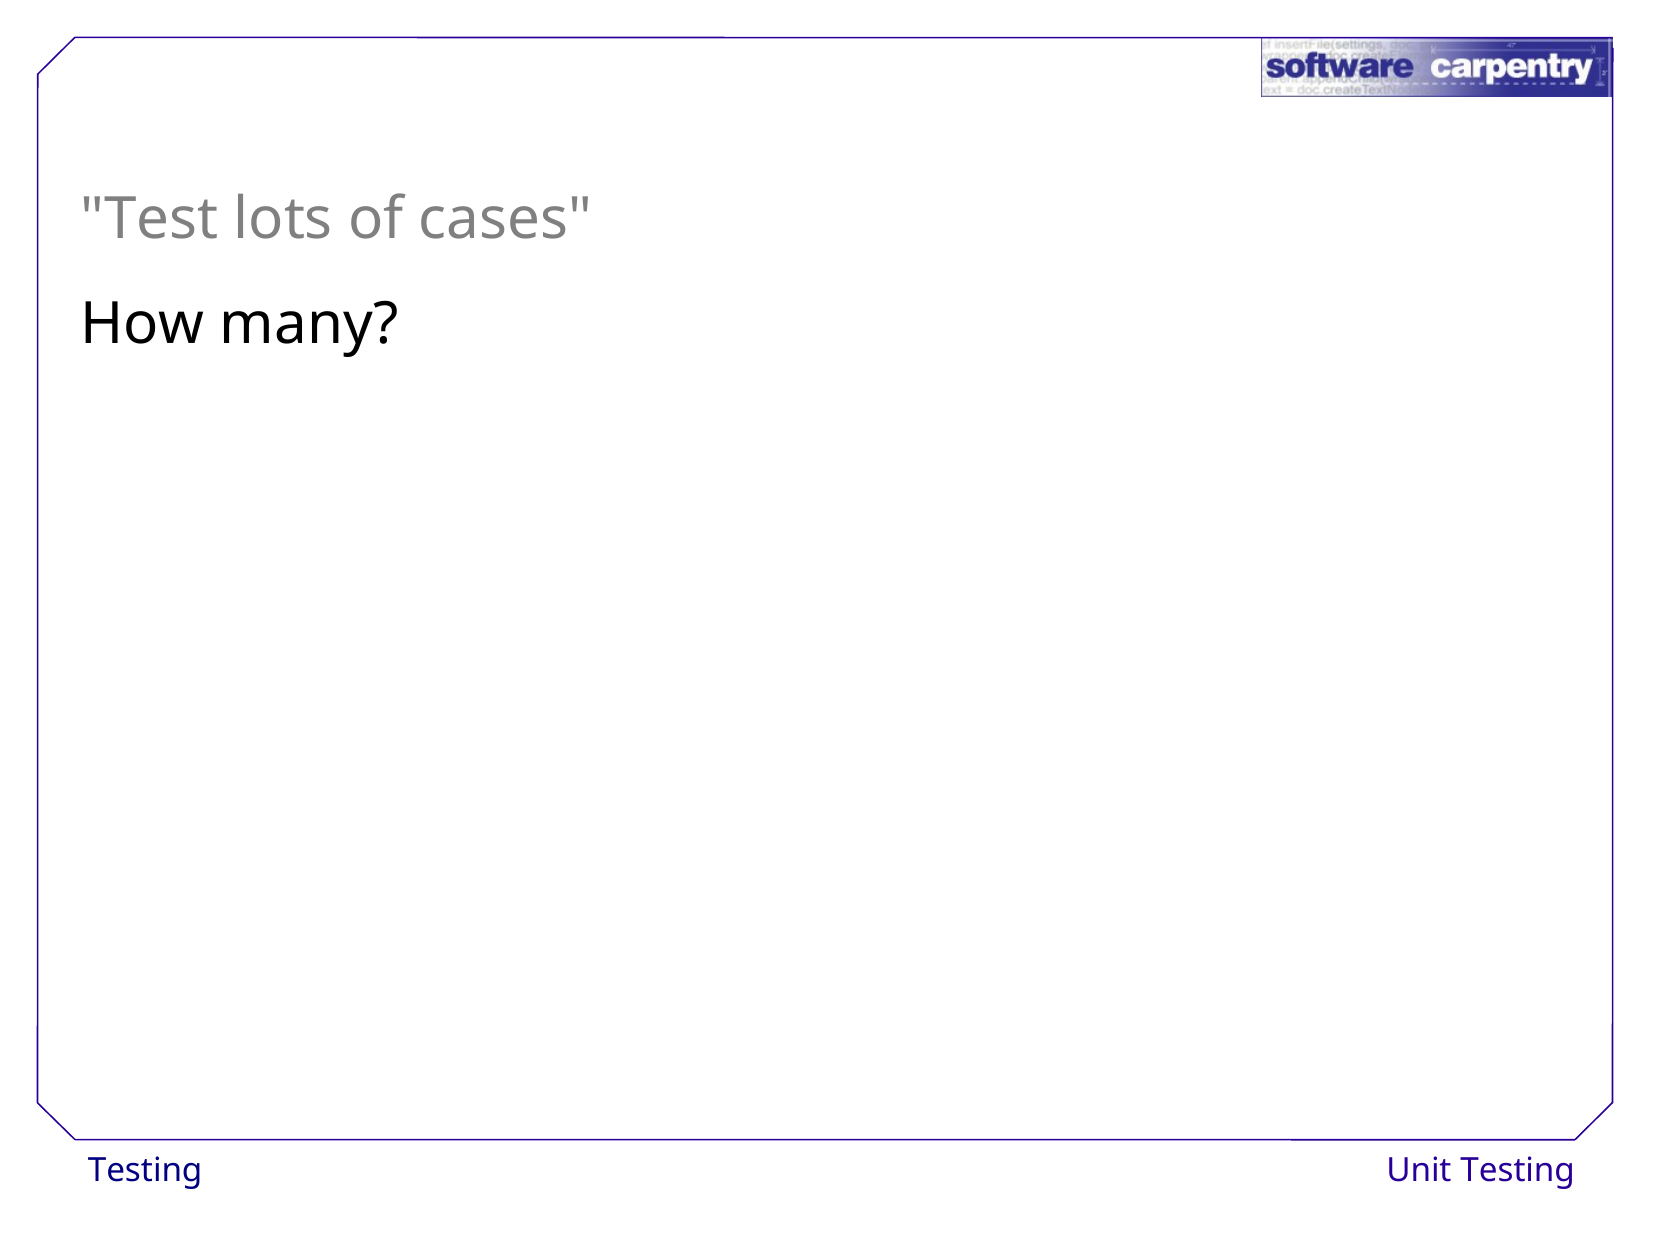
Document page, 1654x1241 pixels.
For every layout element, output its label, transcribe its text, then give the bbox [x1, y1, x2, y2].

text_box "Test lots of cases" How many? [65, 137, 758, 364]
picture [1261, 39, 1613, 97]
